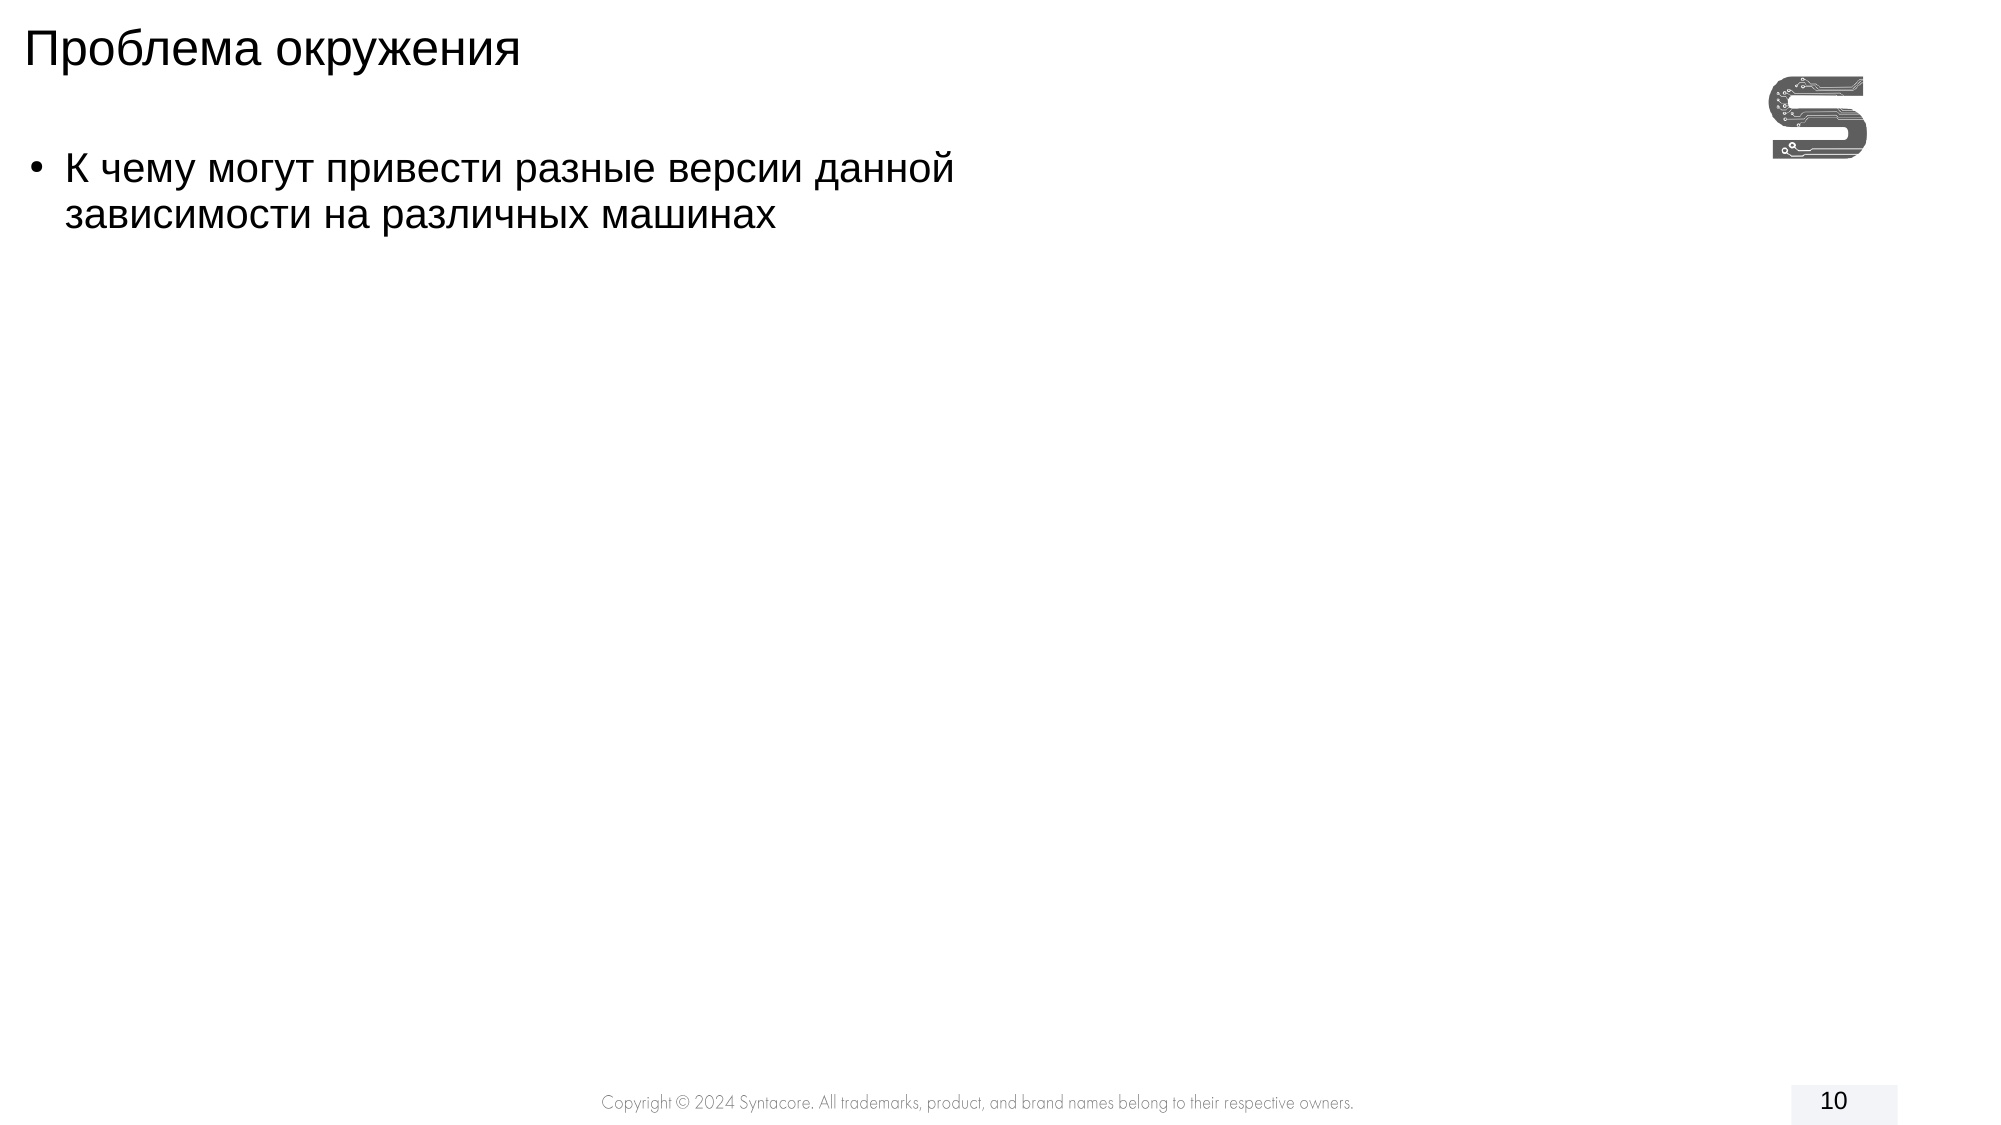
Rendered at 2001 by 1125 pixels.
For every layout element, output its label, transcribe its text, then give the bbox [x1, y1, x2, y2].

text_box К чему могут привести разные версии данной зависимости на различных машинах [14, 137, 984, 586]
text_box Проблема окружения [0, 13, 832, 84]
picture [601, 1089, 1361, 1114]
picture [1768, 76, 1867, 160]
text_box <number> [1805, 1079, 1949, 1123]
